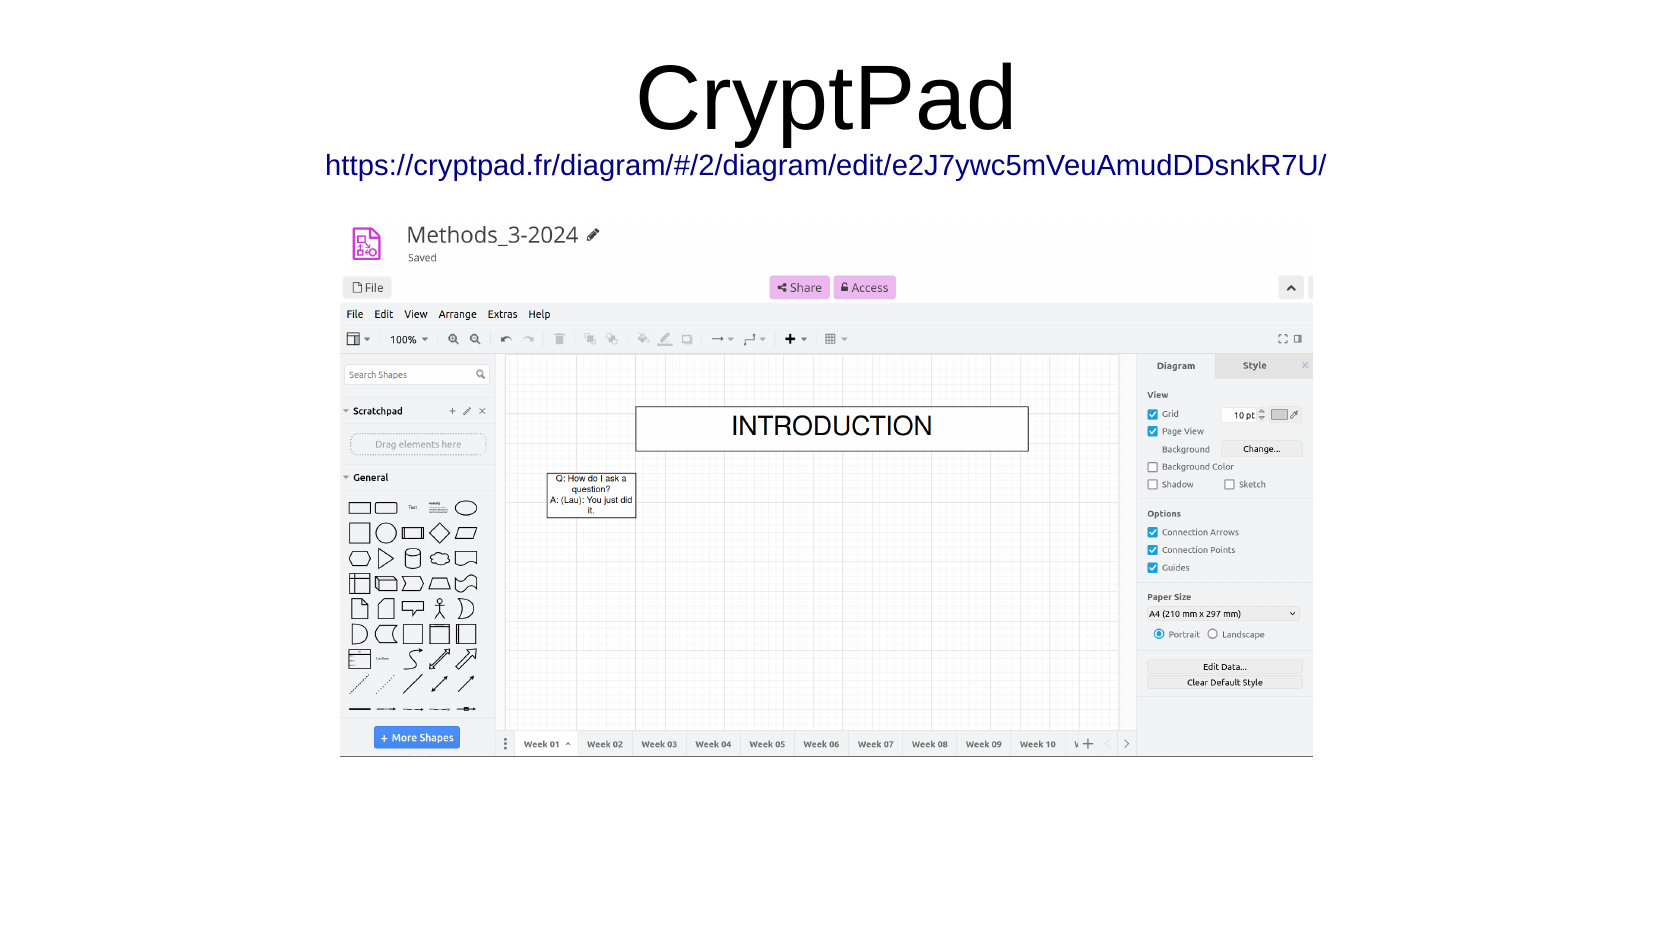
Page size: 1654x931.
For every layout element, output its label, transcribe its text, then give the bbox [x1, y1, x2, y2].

title CryptPad https://cryptpad.fr/diagram/#/2/diagram/edit/e2J7ywc5mVeuAmudDDsnkR7U/ [82, 36, 1571, 193]
picture [340, 217, 1313, 758]
